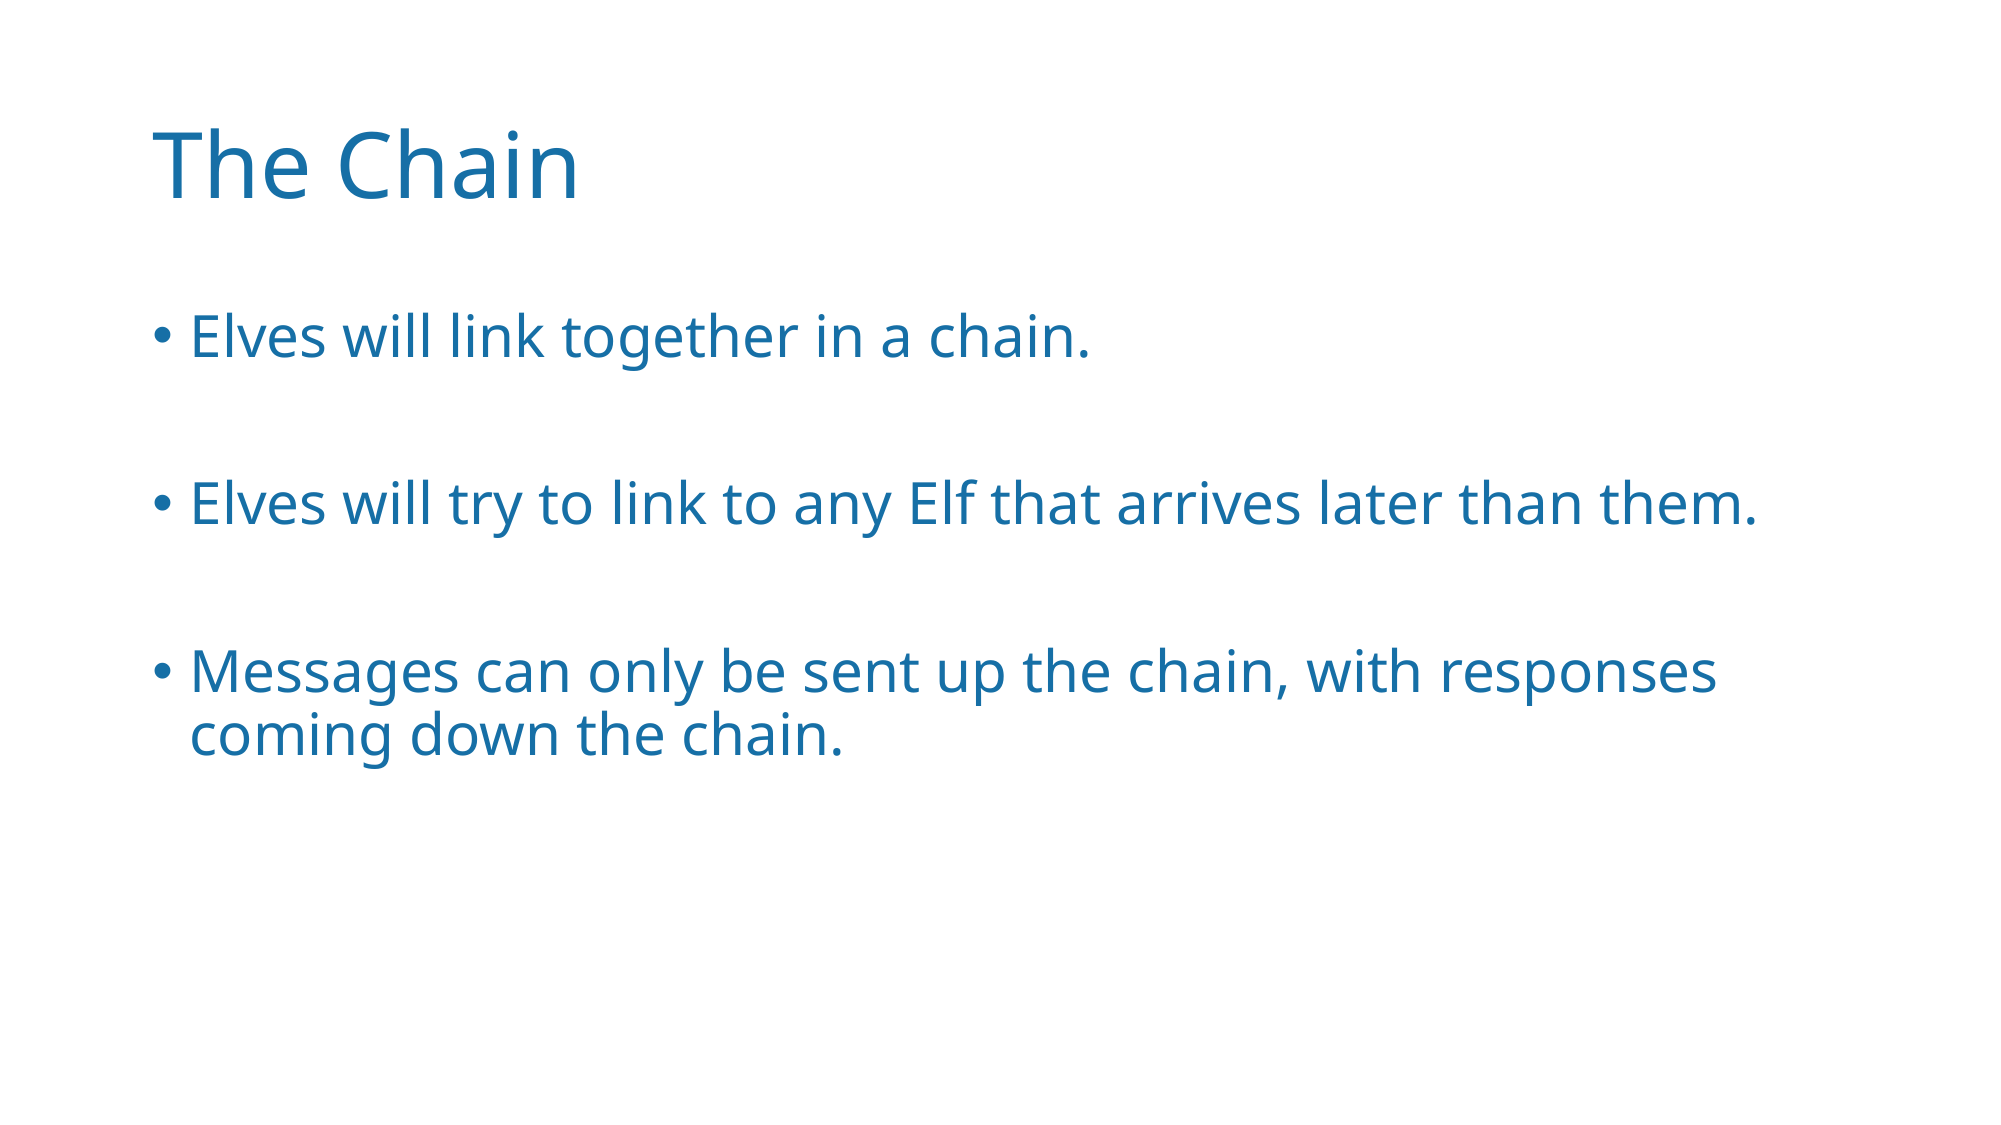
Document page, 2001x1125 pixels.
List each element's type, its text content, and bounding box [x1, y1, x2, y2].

title The Chain [137, 59, 1863, 278]
list Elves will link together in a chain. Elves will try to link to any Elf that arrives later than them. Messages can only be sent up the chain, with responses coming down the chain. [137, 299, 1863, 1014]
